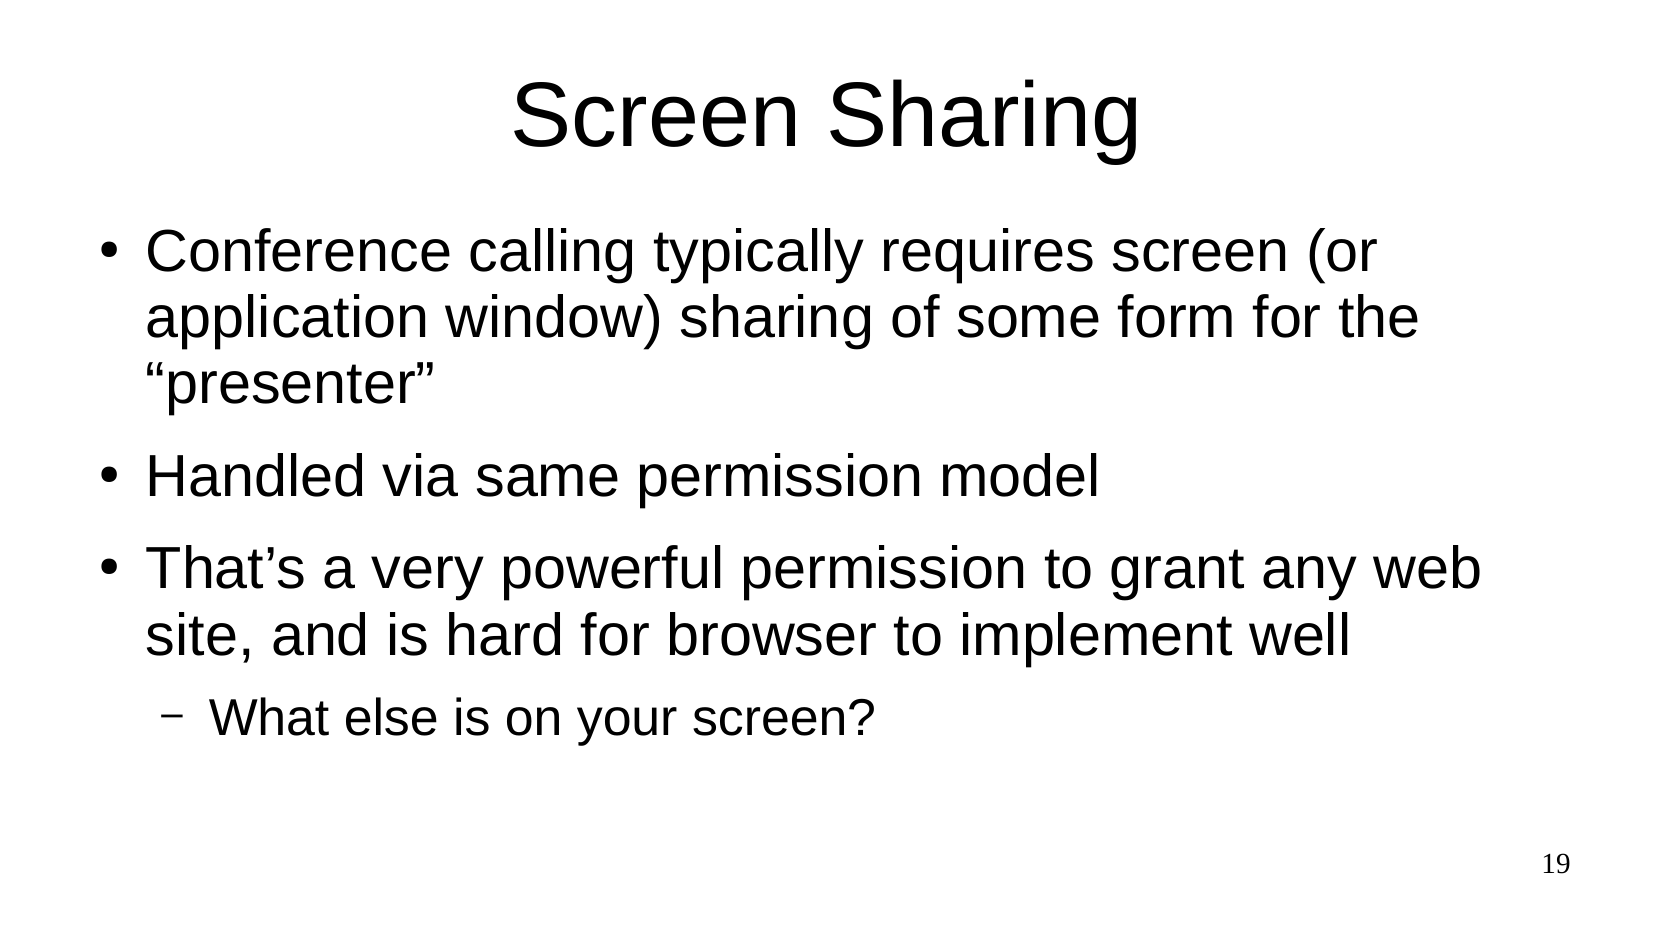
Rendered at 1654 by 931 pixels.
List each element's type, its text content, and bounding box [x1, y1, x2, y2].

title Screen Sharing [82, 37, 1571, 193]
list Conference calling typically requires screen (or application window) sharing of some form for the “presenter” Handled via same permission model That’s a very powerful permission to grant any web site, and is hard for browser to implement well What else is on your screen? [82, 217, 1571, 758]
